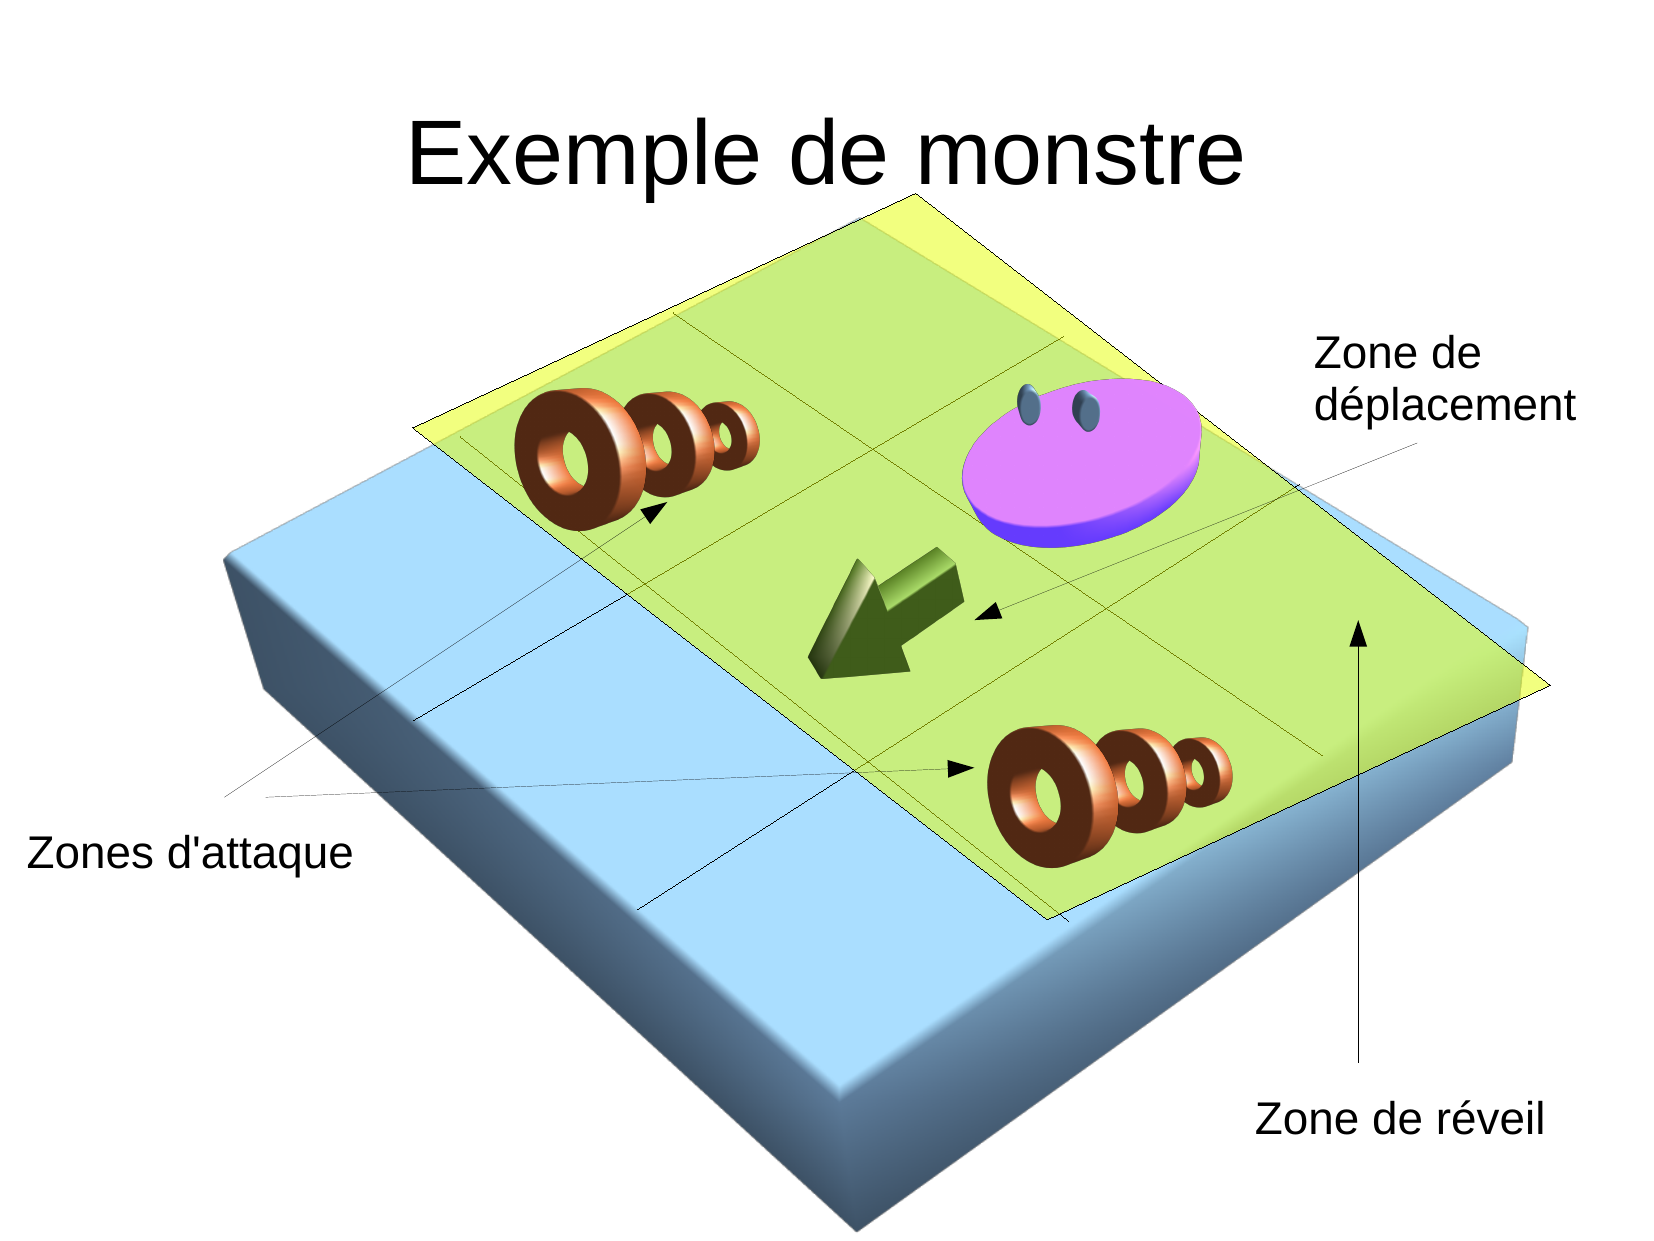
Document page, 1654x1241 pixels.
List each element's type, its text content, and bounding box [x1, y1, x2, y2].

title Exemple de monstre [82, 49, 1571, 257]
text_box Zone de déplacement [1299, 320, 1625, 438]
text_box Zone de réveil [1240, 1085, 1625, 1152]
text_box Zones d'attaque [11, 819, 396, 886]
text_box [412, 193, 1551, 920]
